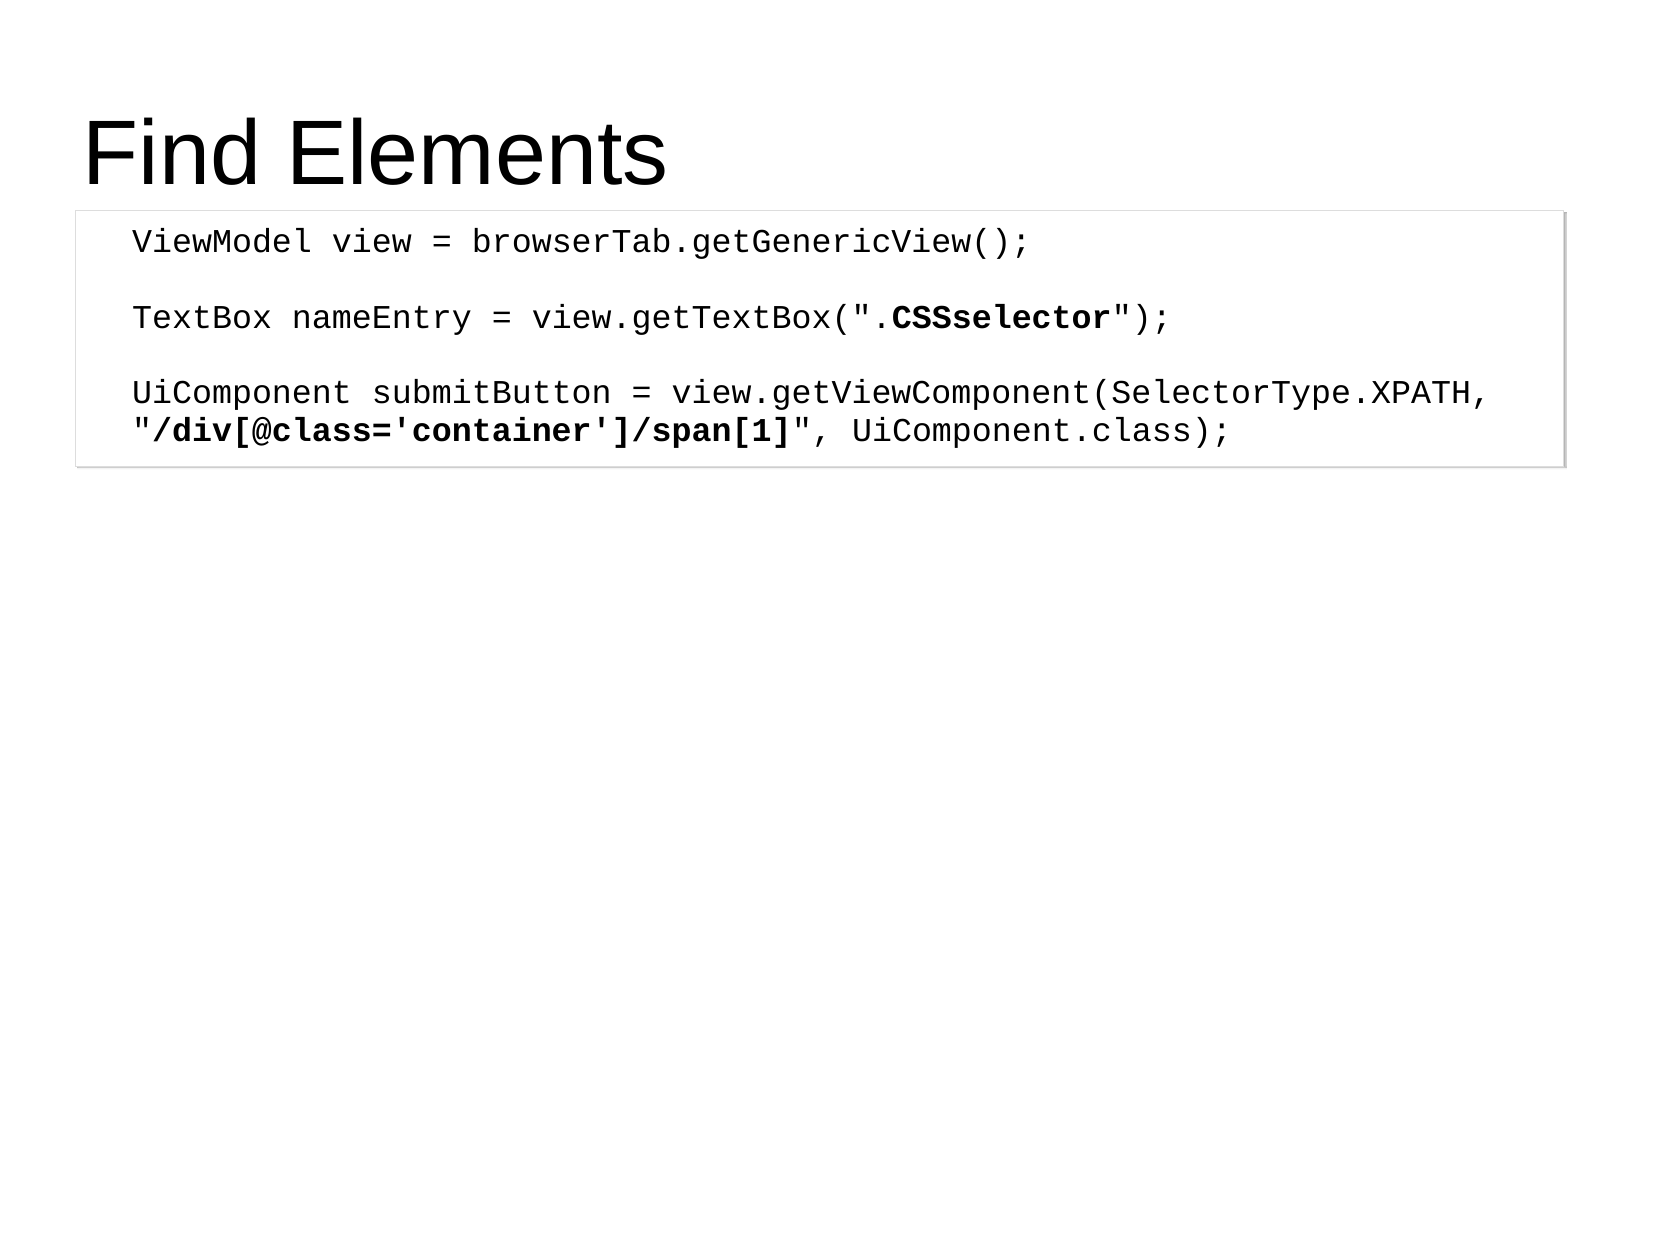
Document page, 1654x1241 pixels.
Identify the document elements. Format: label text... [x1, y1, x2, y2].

subtitle ViewModel view = browserTab.getGenericView(); TextBox nameEntry = view.getTextBox(".CSSselector"); UiComponent submitButton = view.getViewComponent(SelectorType.XPATH, "/div[@class='container']/span[1]", UiComponent.class); [75, 210, 1564, 467]
title Find Elements [82, 49, 1571, 257]
